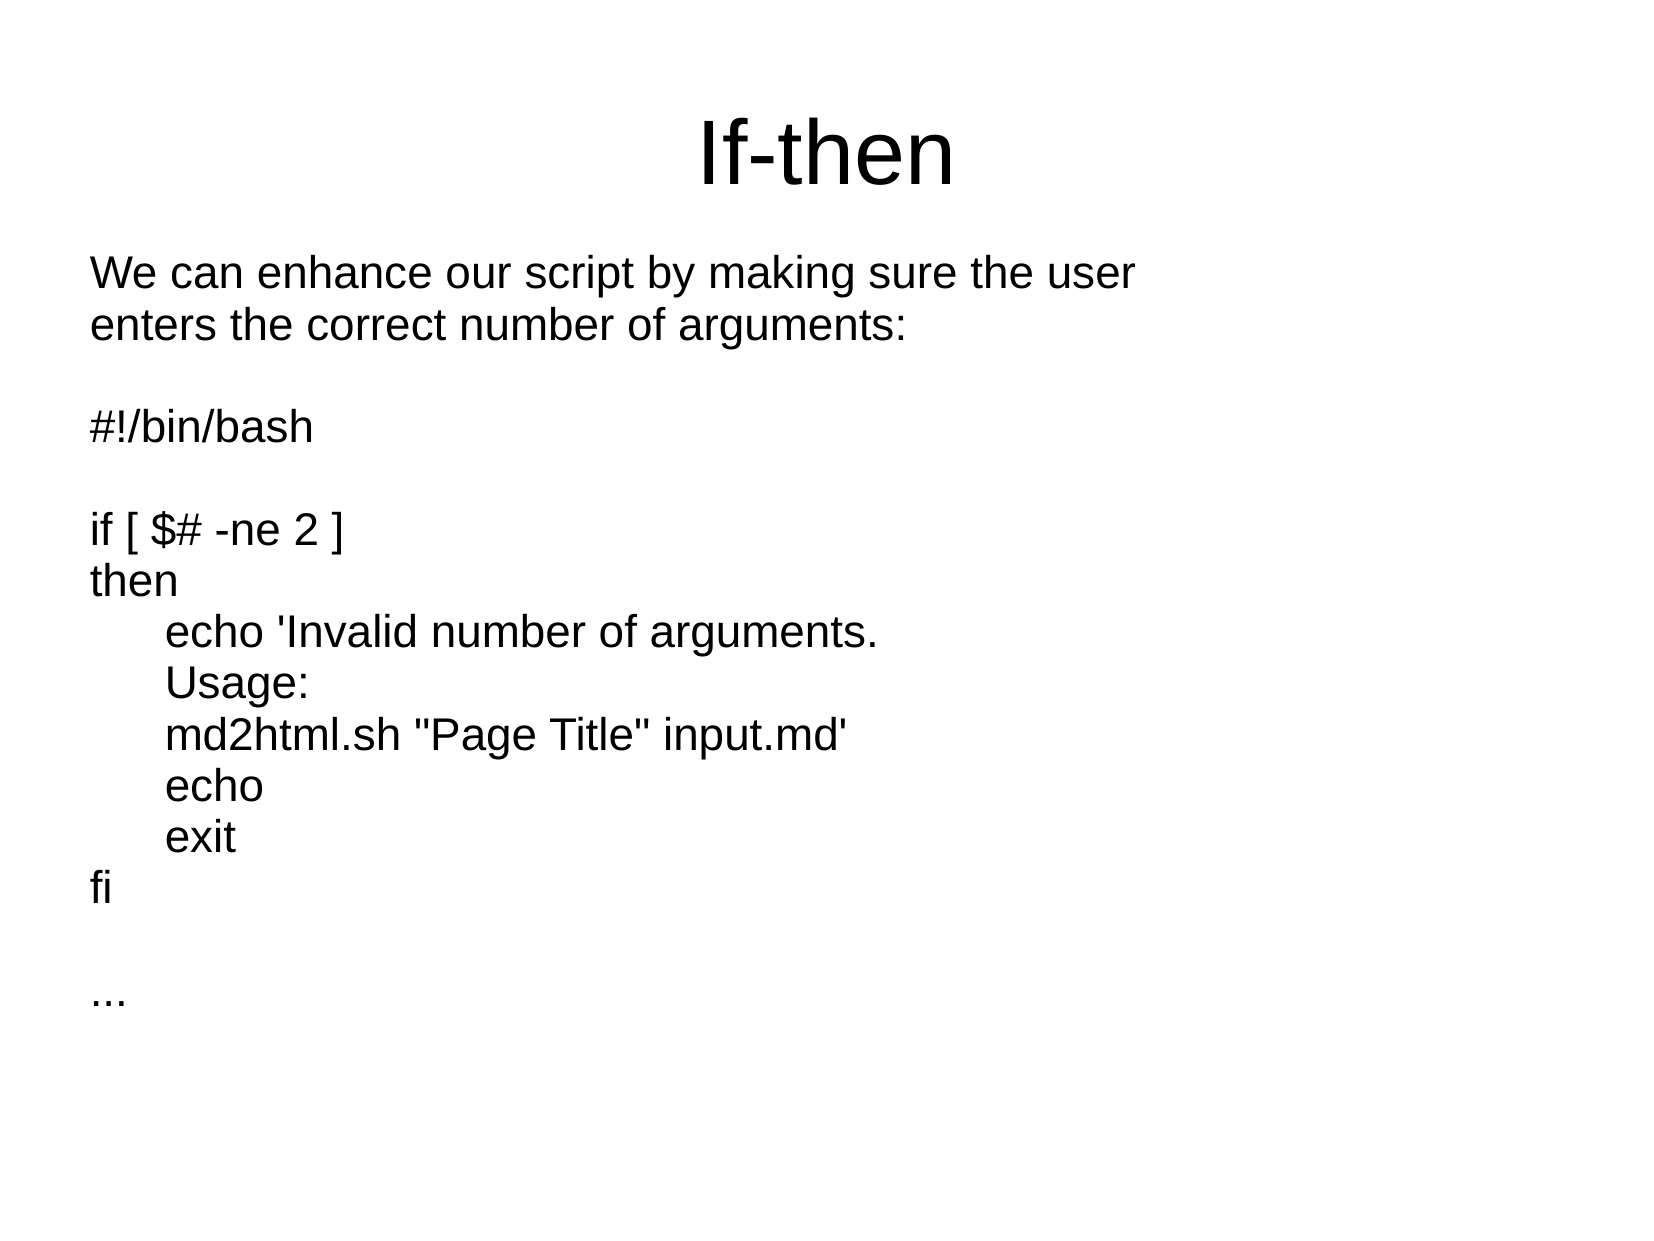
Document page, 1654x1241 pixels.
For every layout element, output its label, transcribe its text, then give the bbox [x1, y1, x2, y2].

title If-then [82, 49, 1571, 257]
text_box We can enhance our script by making sure the user enters the correct number of arguments: #!/bin/bash if [ $# -ne 2 ] then echo 'Invalid number of arguments. Usage: md2html.sh "Page Title" input.md' echo exit fi ... [75, 240, 1165, 1024]
